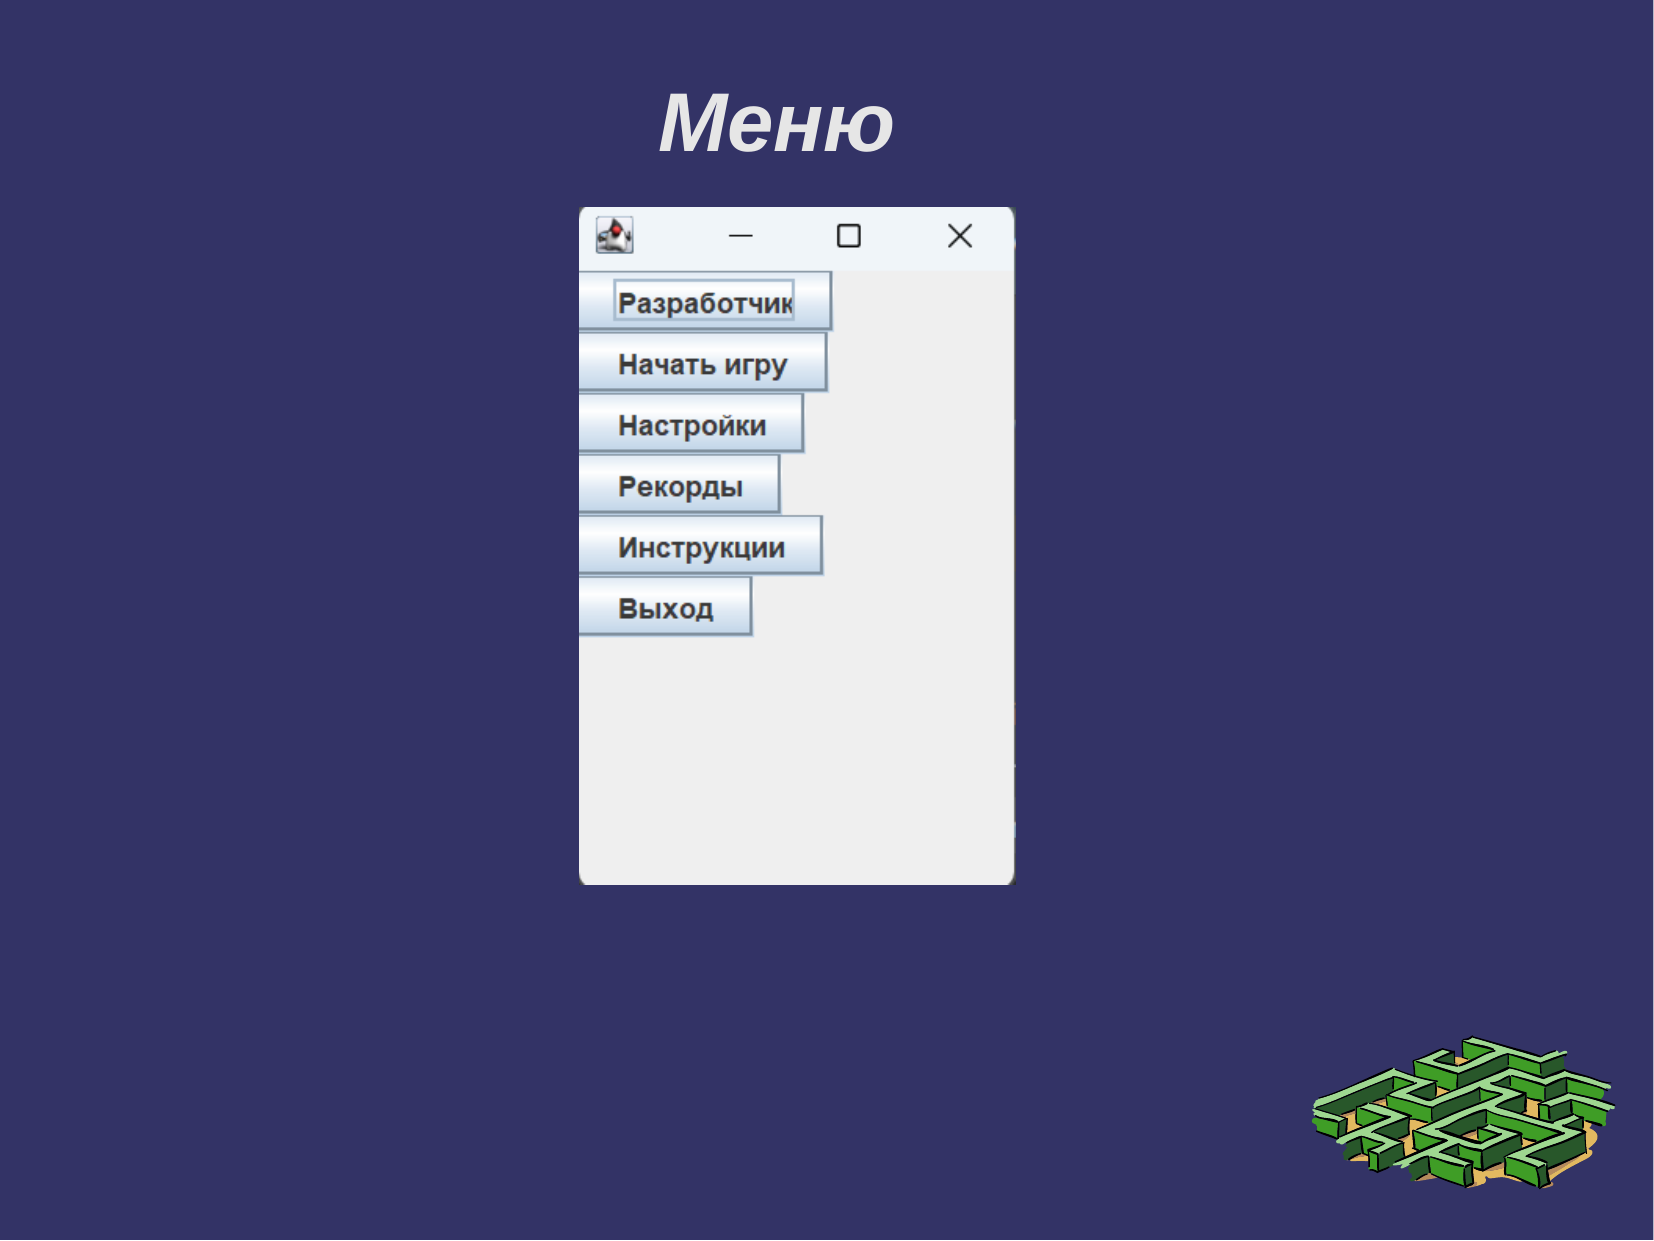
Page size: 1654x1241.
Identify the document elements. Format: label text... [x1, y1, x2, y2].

picture [579, 207, 1016, 885]
title Меню [70, 19, 1483, 227]
